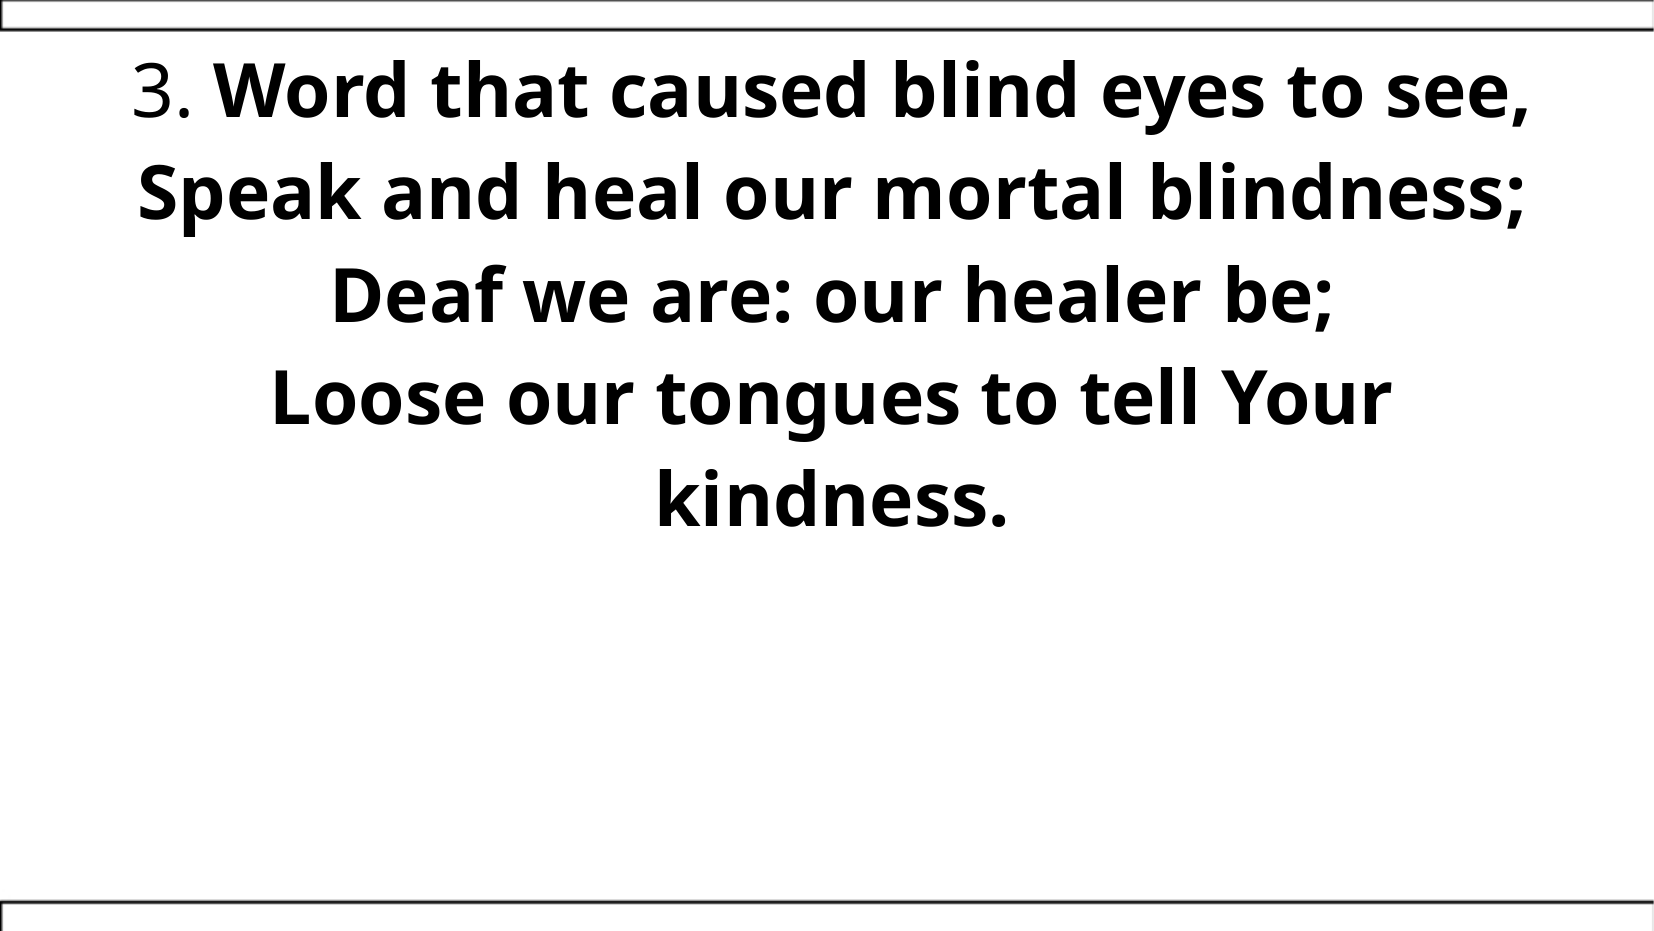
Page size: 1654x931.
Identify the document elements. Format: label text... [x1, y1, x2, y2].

picture [0, 0, 1654, 931]
text_box 3. Word that caused blind eyes to see, Speak and heal our mortal blindness; Deaf we are: our healer be; Loose our tongues to tell Your kindness. [105, 30, 1561, 481]
